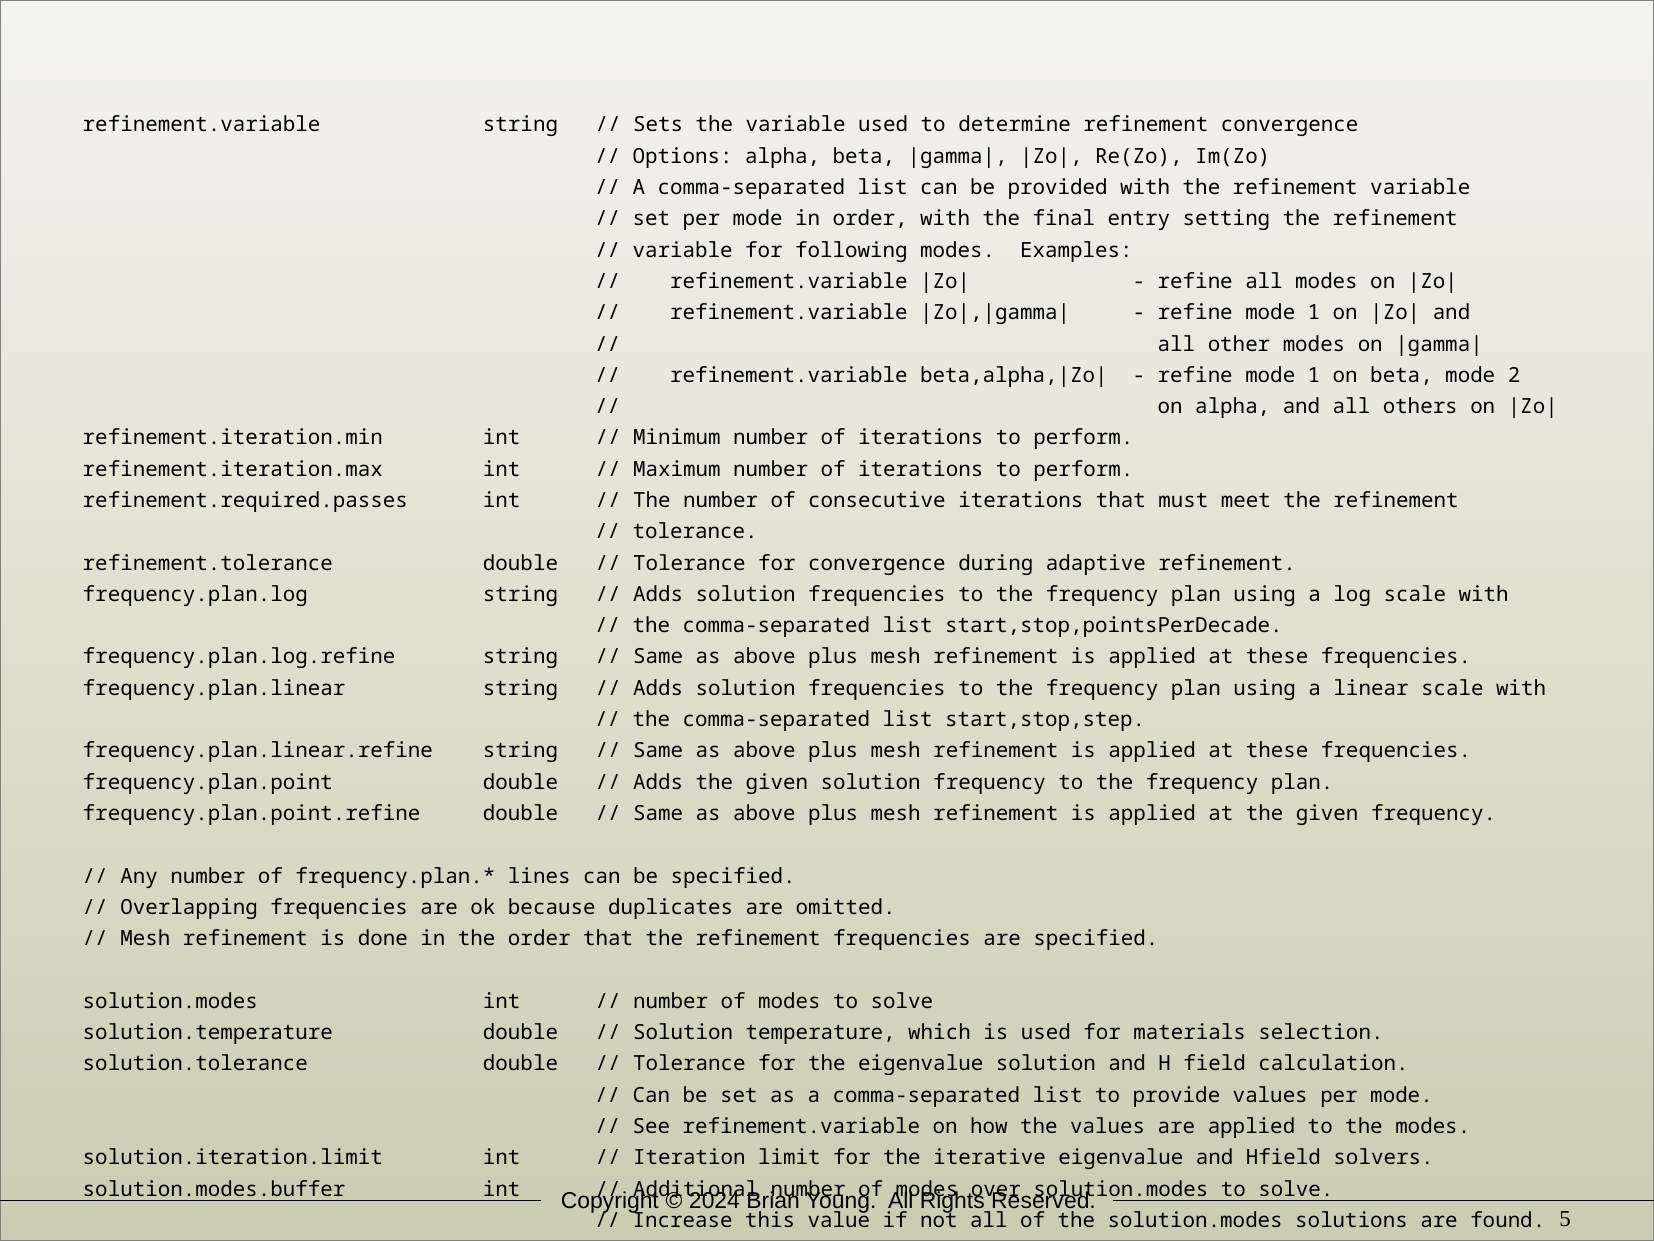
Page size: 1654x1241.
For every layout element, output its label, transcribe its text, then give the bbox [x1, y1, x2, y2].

list refinement.variable string // Sets the variable used to determine refinement convergence // Options: alpha, beta, |gamma|, |Zo|, Re(Zo), Im(Zo) // A comma-separated list can be provided with the refinement variable // set per mode in order, with the final entry setting the refinement // variable for following modes. Examples: // refinement.variable |Zo| - refine all modes on |Zo| // refinement.variable |Zo|,|gamma| - refine mode 1 on |Zo| and // all other modes on |gamma| // refinement.variable beta,alpha,|Zo| - refine mode 1 on beta, mode 2 // on alpha, and all others on |Zo| refinement.iteration.min int // Minimum number of iterations to perform. refinement.iteration.max int // Maximum number of iterations to perform. refinement.required.passes int // The number of consecutive iterations that must meet the refinement // tolerance. refinement.tolerance double // Tolerance for convergence during adaptive refinement. frequency.plan.log string // Adds solution frequencies to the frequency plan using a log scale with // the comma-separated list start,stop,pointsPerDecade. frequency.plan.log.refine string // Same as above plus mesh refinement is applied at these frequencies. frequency.plan.linear string // Adds solution frequencies to the frequency plan using a linear scale with // the comma-separated list start,stop,step. frequency.plan.linear.refine string // Same as above plus mesh refinement is applied at these frequencies. frequency.plan.point double // Adds the given solution frequency to the frequency plan. frequency.plan.point.refine double // Same as above plus mesh refinement is applied at the given frequency. // Any number of frequency.plan.* lines can be specified. // Overlapping frequencies are ok because duplicates are omitted. // Mesh refinement is done in the order that the refinement frequencies are specified. solution.modes int // number of modes to solve solution.temperature double // Solution temperature, which is used for materials selection. solution.tolerance double // Tolerance for the eigenvalue solution and H field calculation. // Can be set as a comma-separated list to provide values per mode. // See refinement.variable on how the values are applied to the modes. solution.iteration.limit int // Iteration limit for the iterative eigenvalue and Hfield solvers. solution.modes.buffer int // Additional number of modes over solution.modes to solve. // Increase this value if not all of the solution.modes solutions are found. [82, 109, 1571, 210]
text_box [82, 210, 1571, 1109]
